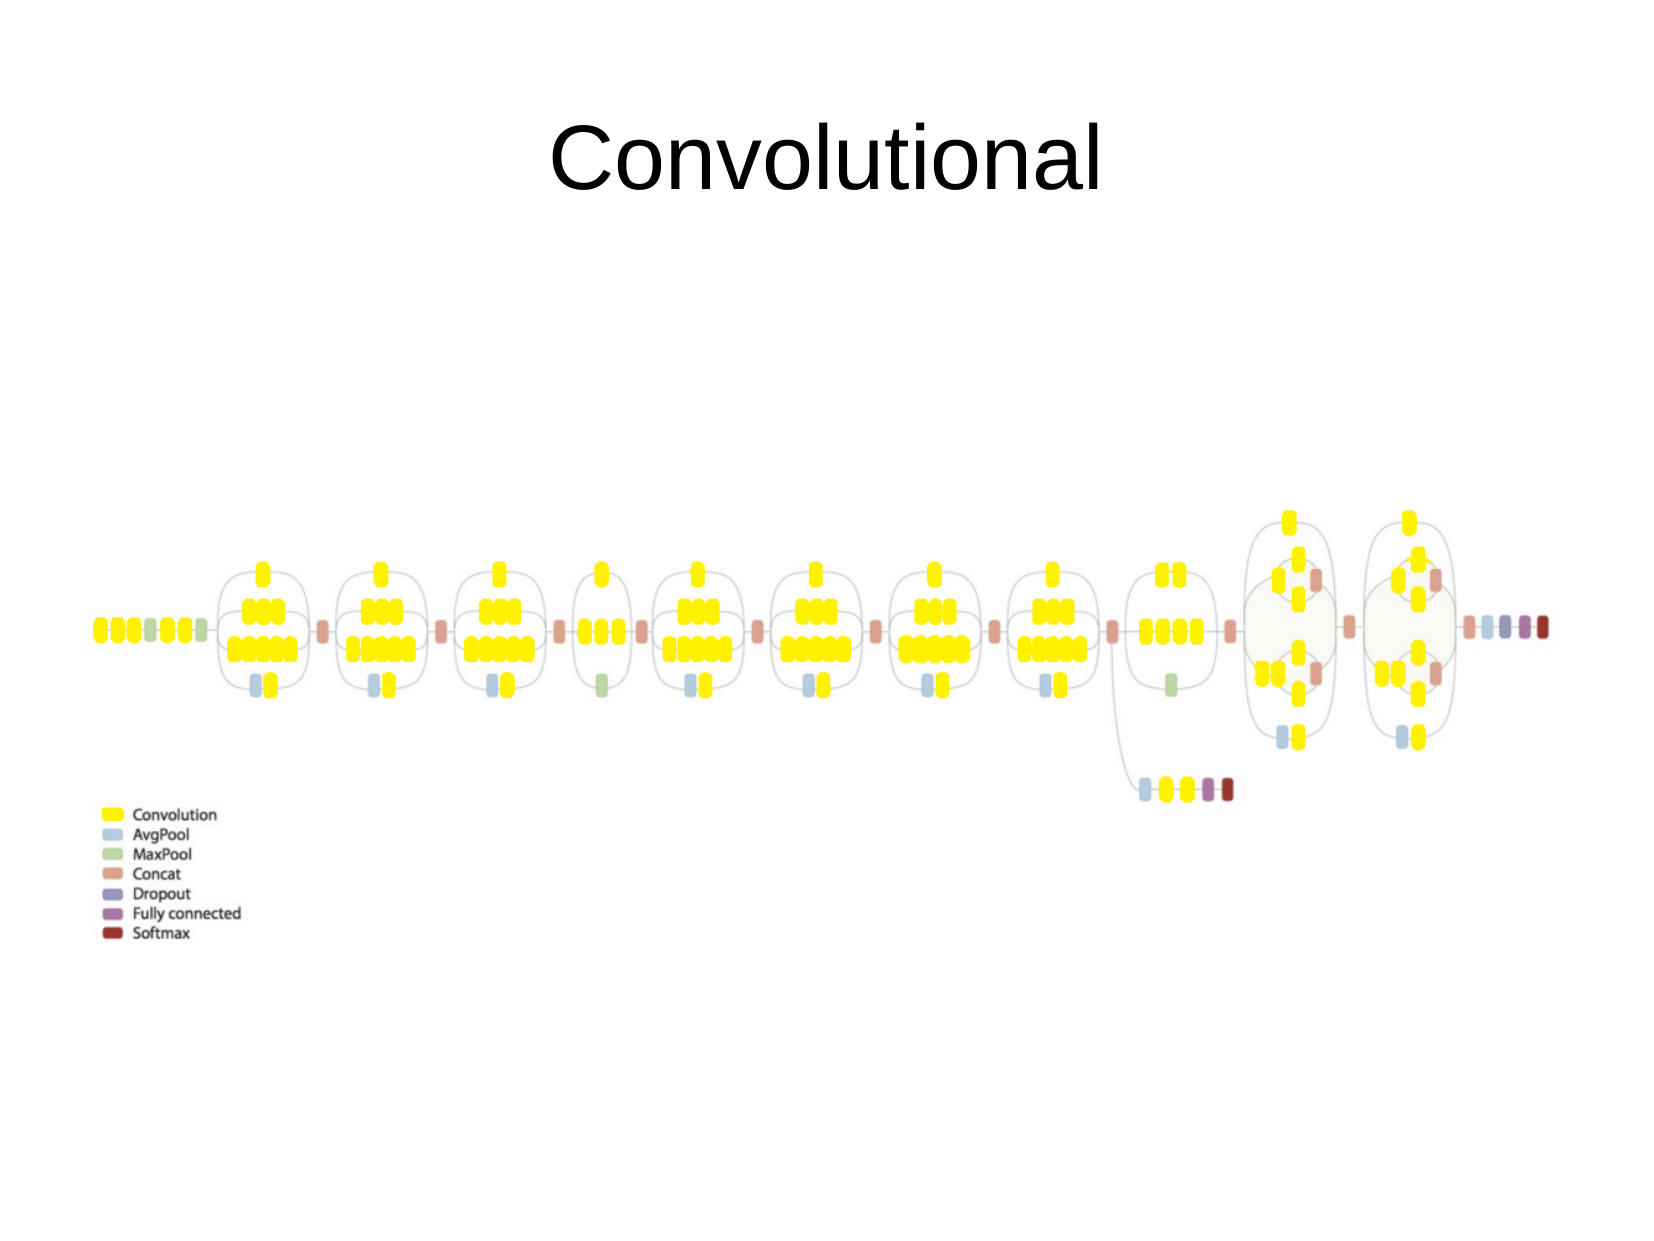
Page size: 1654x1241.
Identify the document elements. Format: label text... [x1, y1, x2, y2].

title Convolutional [82, 49, 1571, 257]
picture [82, 349, 1571, 1050]
